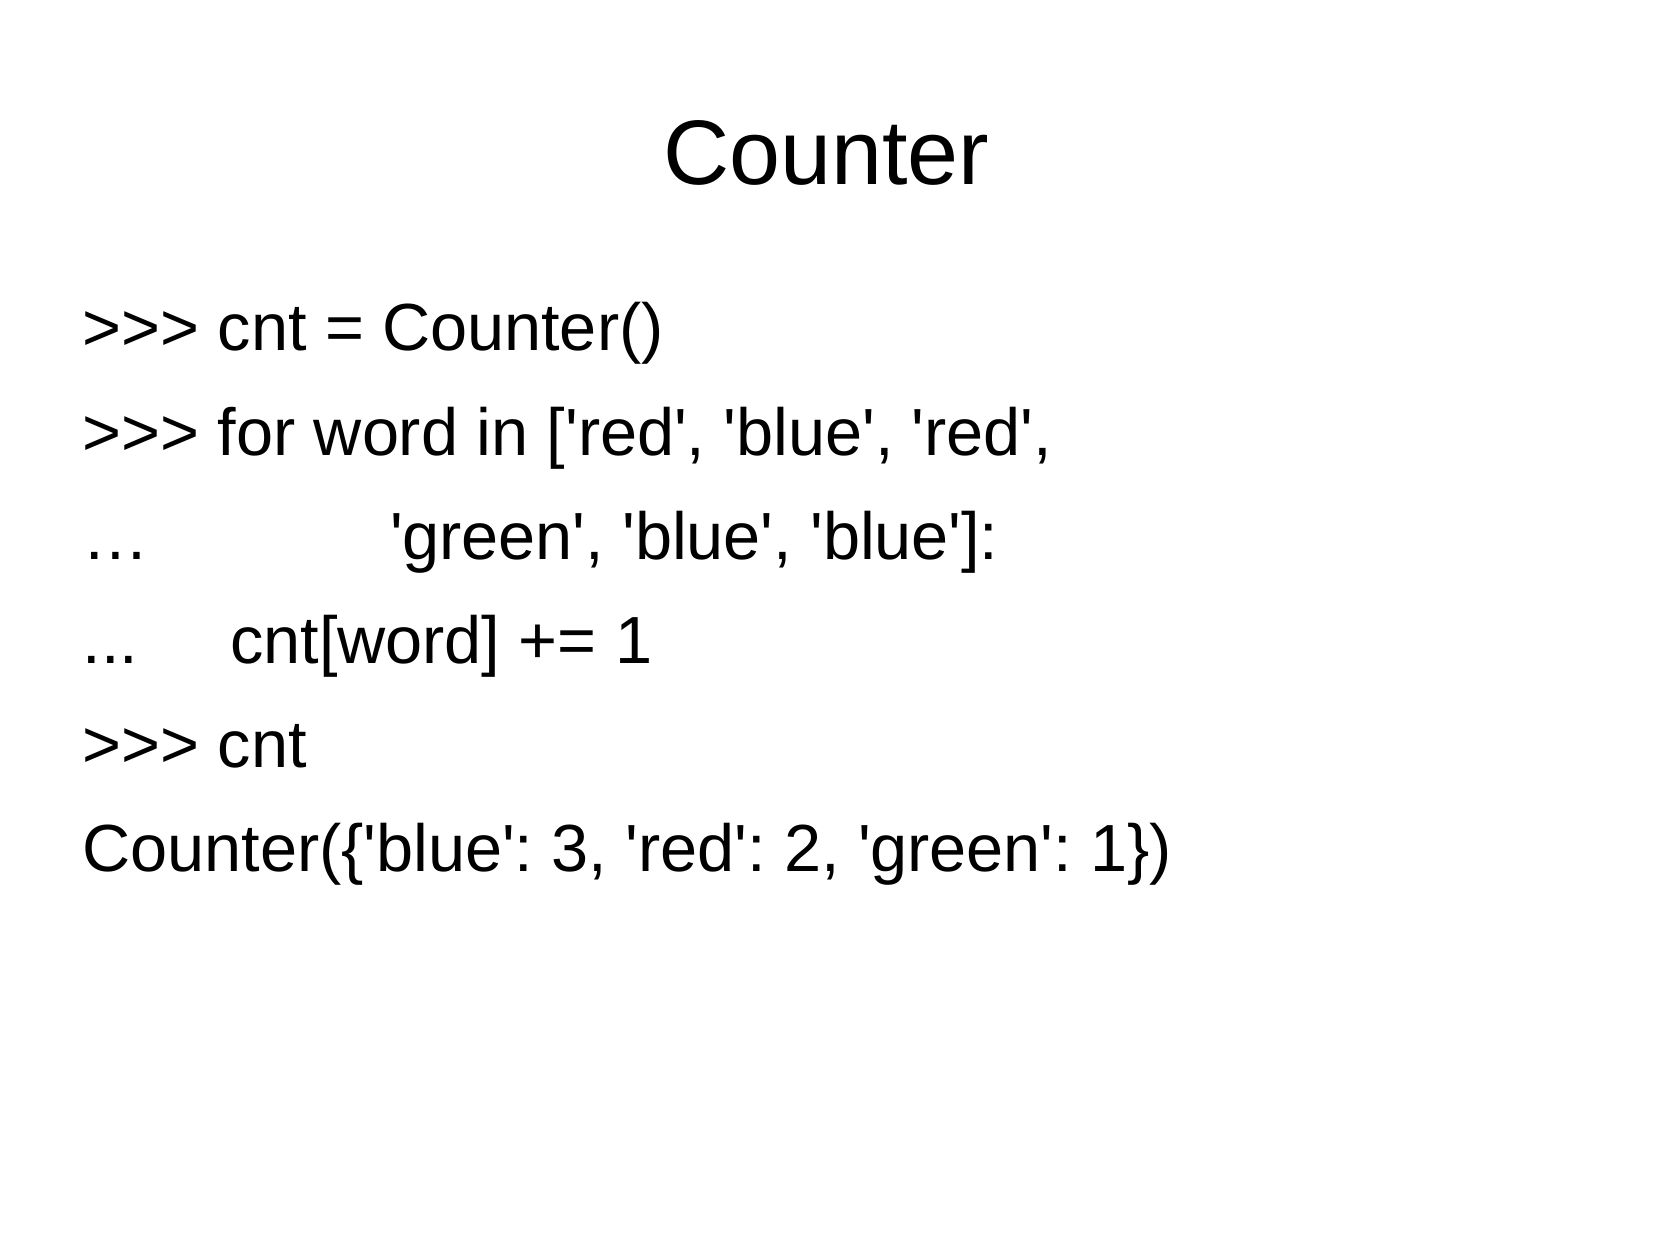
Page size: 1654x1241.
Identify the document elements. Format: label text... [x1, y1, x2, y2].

list >>> cnt = Counter() >>> for word in ['red', 'blue', 'red', … 'green', 'blue', 'blue']: ... cnt[word] += 1 >>> cnt Counter({'blue': 3, 'red': 2, 'green': 1}) [82, 290, 1571, 1109]
title Counter [82, 49, 1571, 257]
